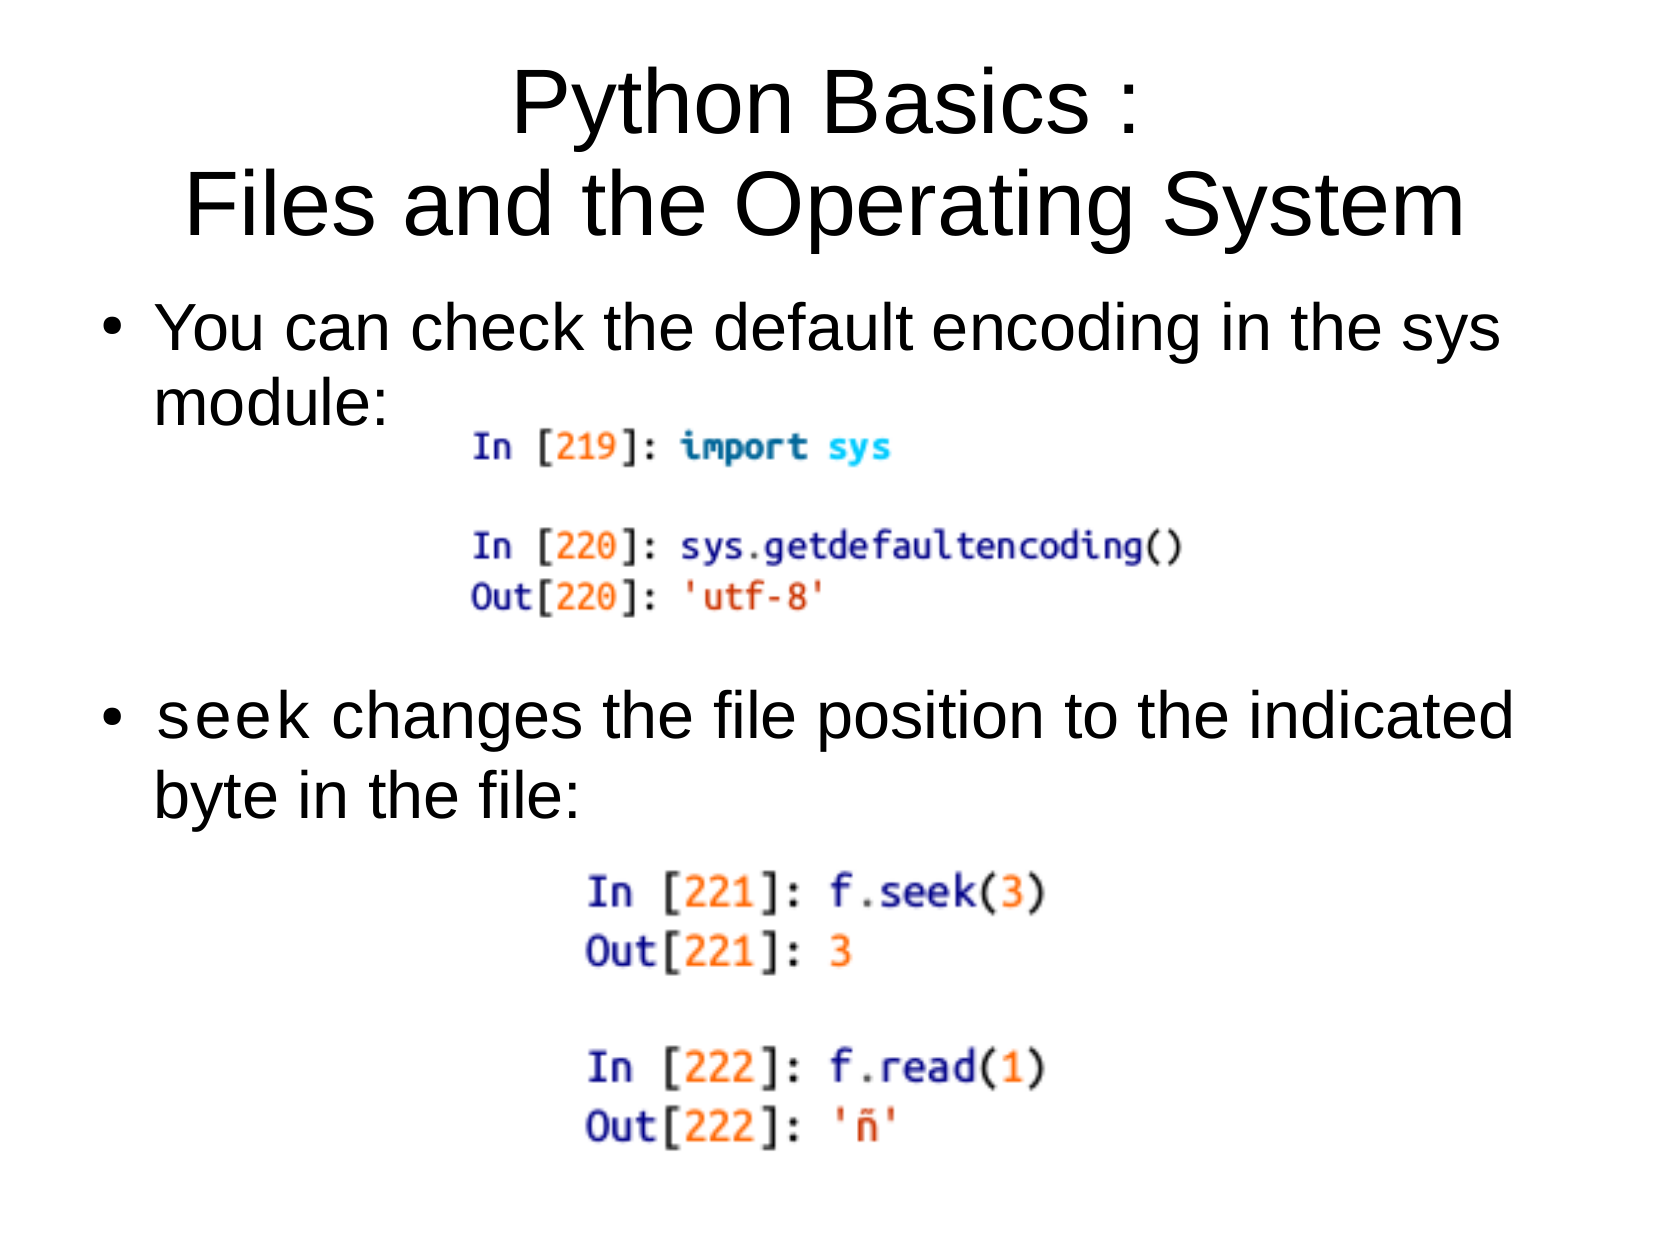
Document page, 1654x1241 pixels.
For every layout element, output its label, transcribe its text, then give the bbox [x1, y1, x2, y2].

list You can check the default encoding in the sys module: seek changes the file position to the indicated byte in the file: [82, 290, 1571, 1010]
picture [467, 414, 1200, 623]
picture [569, 860, 1075, 1160]
title Python Basics : Files and the Operating System [82, 49, 1571, 257]
